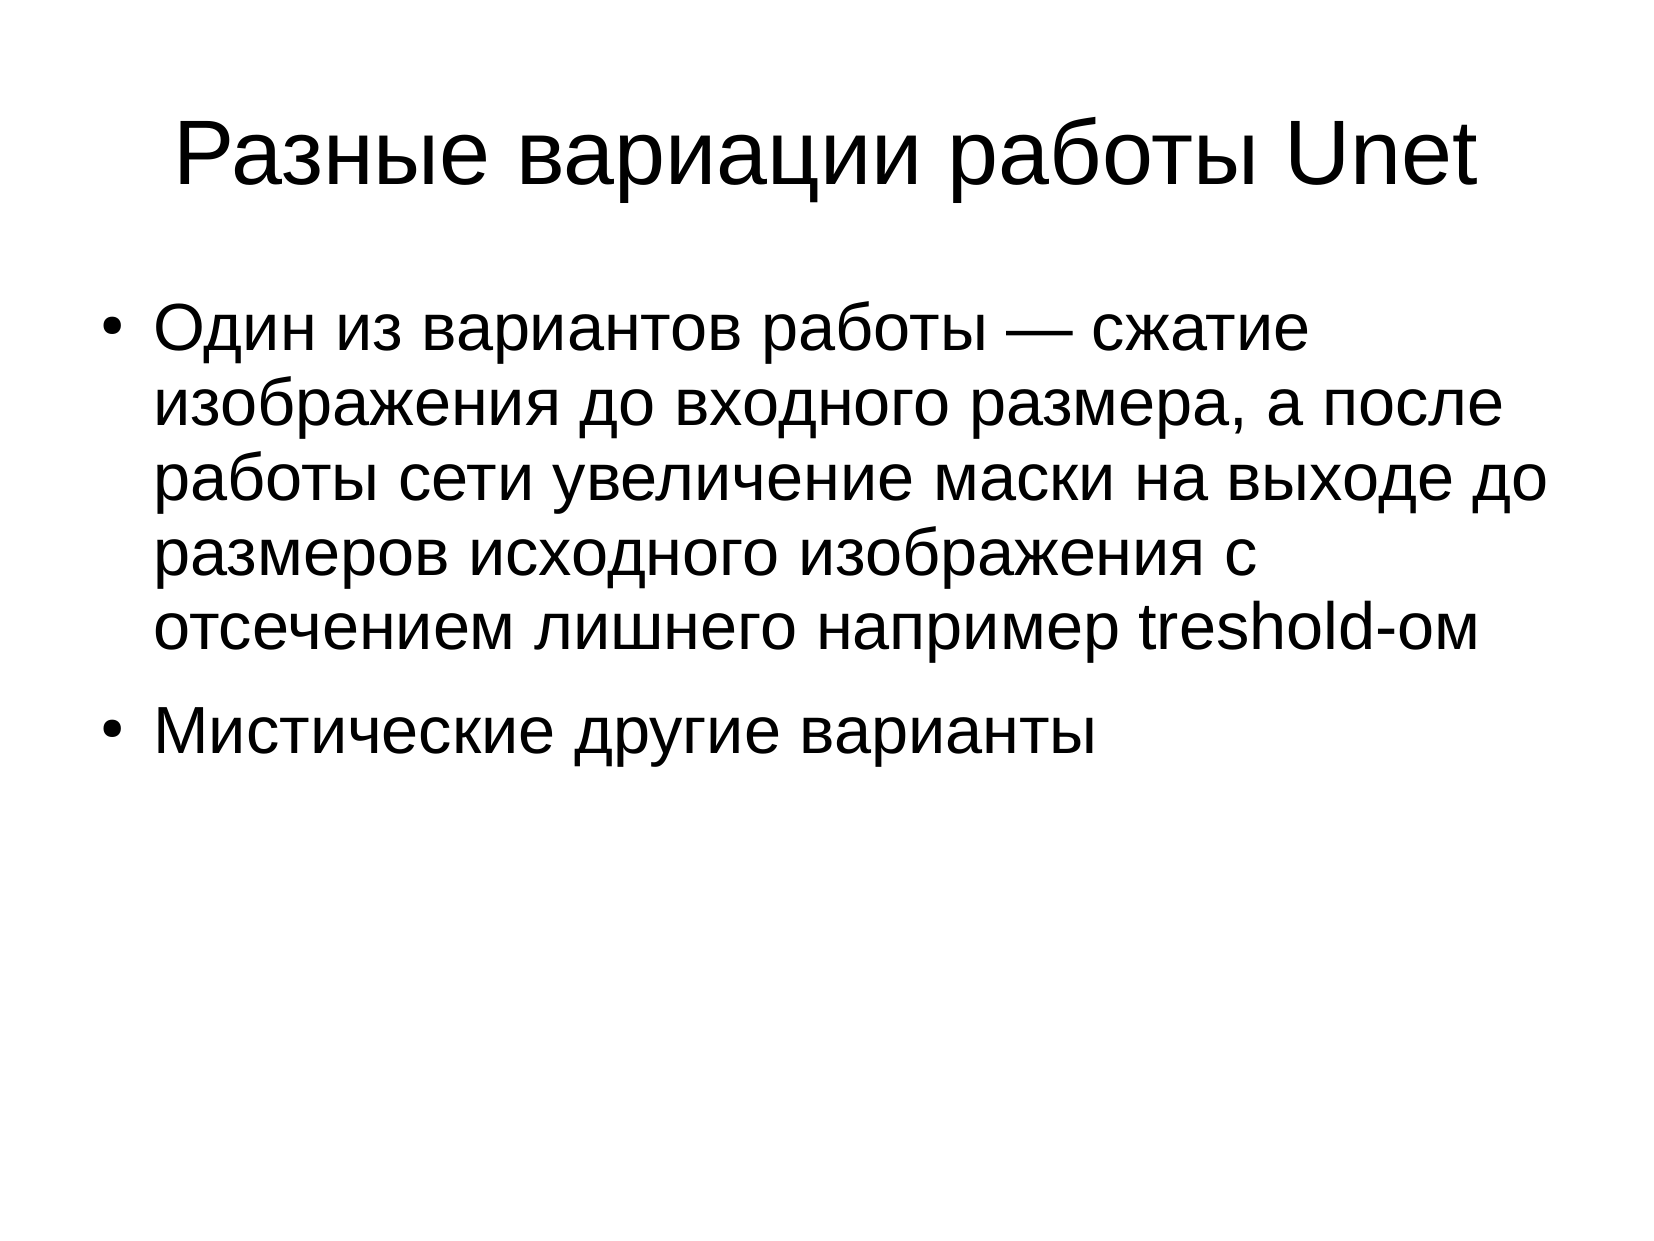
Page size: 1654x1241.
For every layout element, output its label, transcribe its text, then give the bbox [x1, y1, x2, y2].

list Один из вариантов работы — сжатие изображения до входного размера, а после работы сети увеличение маски на выходе до размеров исходного изображения с отсечением лишнего например treshold-ом Мистические другие варианты [82, 290, 1571, 1010]
title Разные вариации работы Unet [82, 49, 1571, 257]
